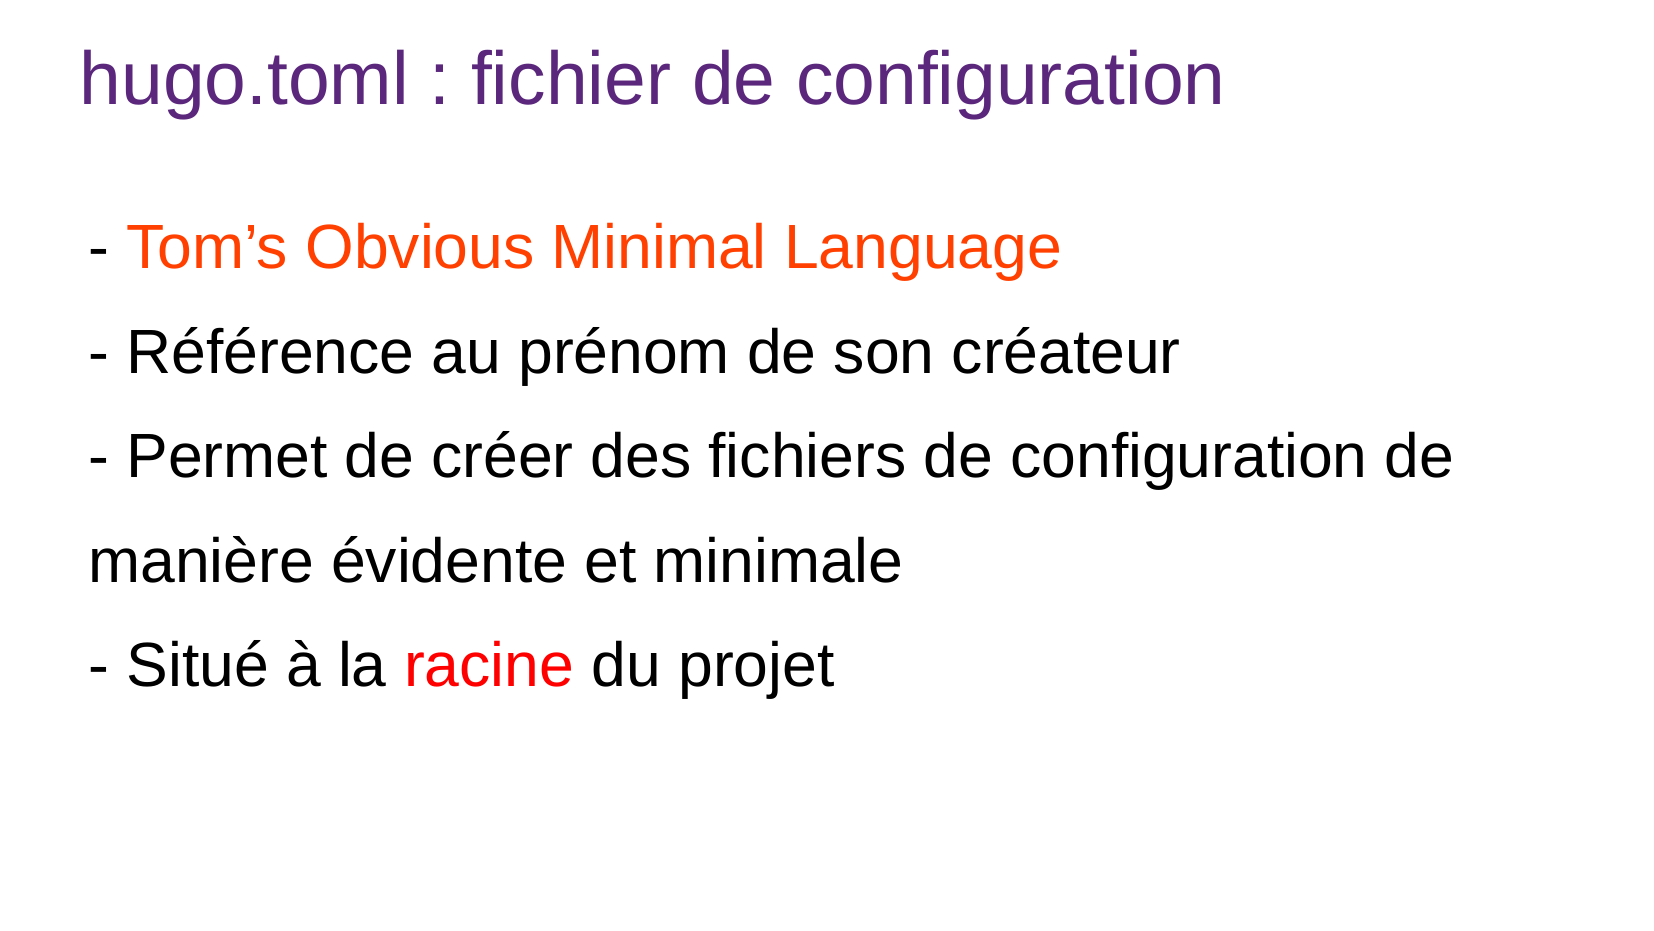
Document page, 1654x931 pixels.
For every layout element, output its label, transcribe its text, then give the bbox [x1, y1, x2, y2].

text_box - Tom’s Obvious Minimal Language - Référence au prénom de son créateur - Permet de créer des fichiers de configuration de manière évidente et minimale - Situé à la racine du projet [88, 177, 1577, 817]
title hugo.toml : fichier de configuration [79, 36, 1557, 148]
